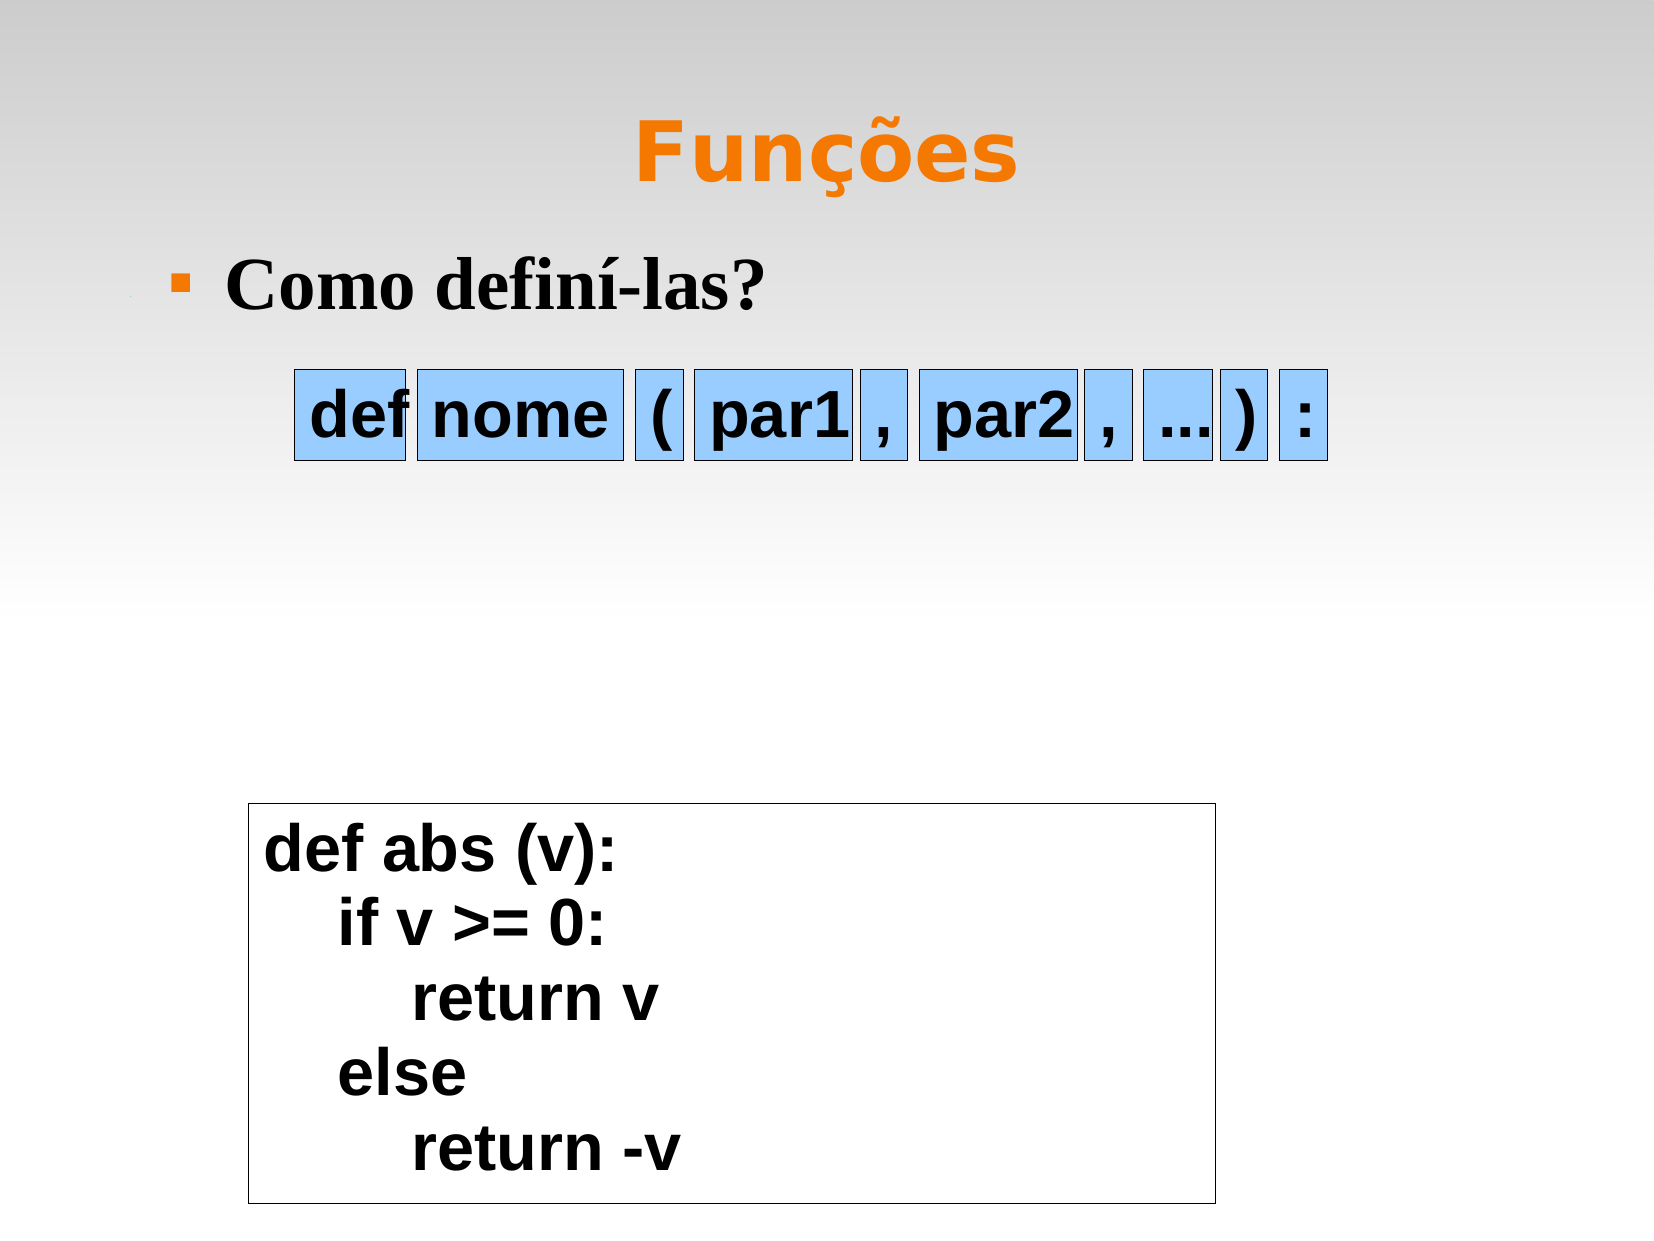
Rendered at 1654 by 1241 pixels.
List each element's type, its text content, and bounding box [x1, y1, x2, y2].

text_box ( [635, 369, 684, 461]
text_box def abs (v): if v >= 0: return v else return -v [248, 803, 1216, 1204]
text_box , [1084, 369, 1133, 461]
text_box ) [1220, 369, 1268, 461]
list Como definí-las? [82, 242, 1571, 1062]
text_box ... [1143, 369, 1213, 461]
text_box , [860, 369, 908, 461]
text_box nome [417, 369, 624, 461]
title Funções [82, 49, 1571, 242]
text_box def [294, 369, 406, 461]
text_box par2 [919, 369, 1078, 461]
text_box par1 [694, 369, 853, 461]
text_box : [1279, 369, 1328, 461]
